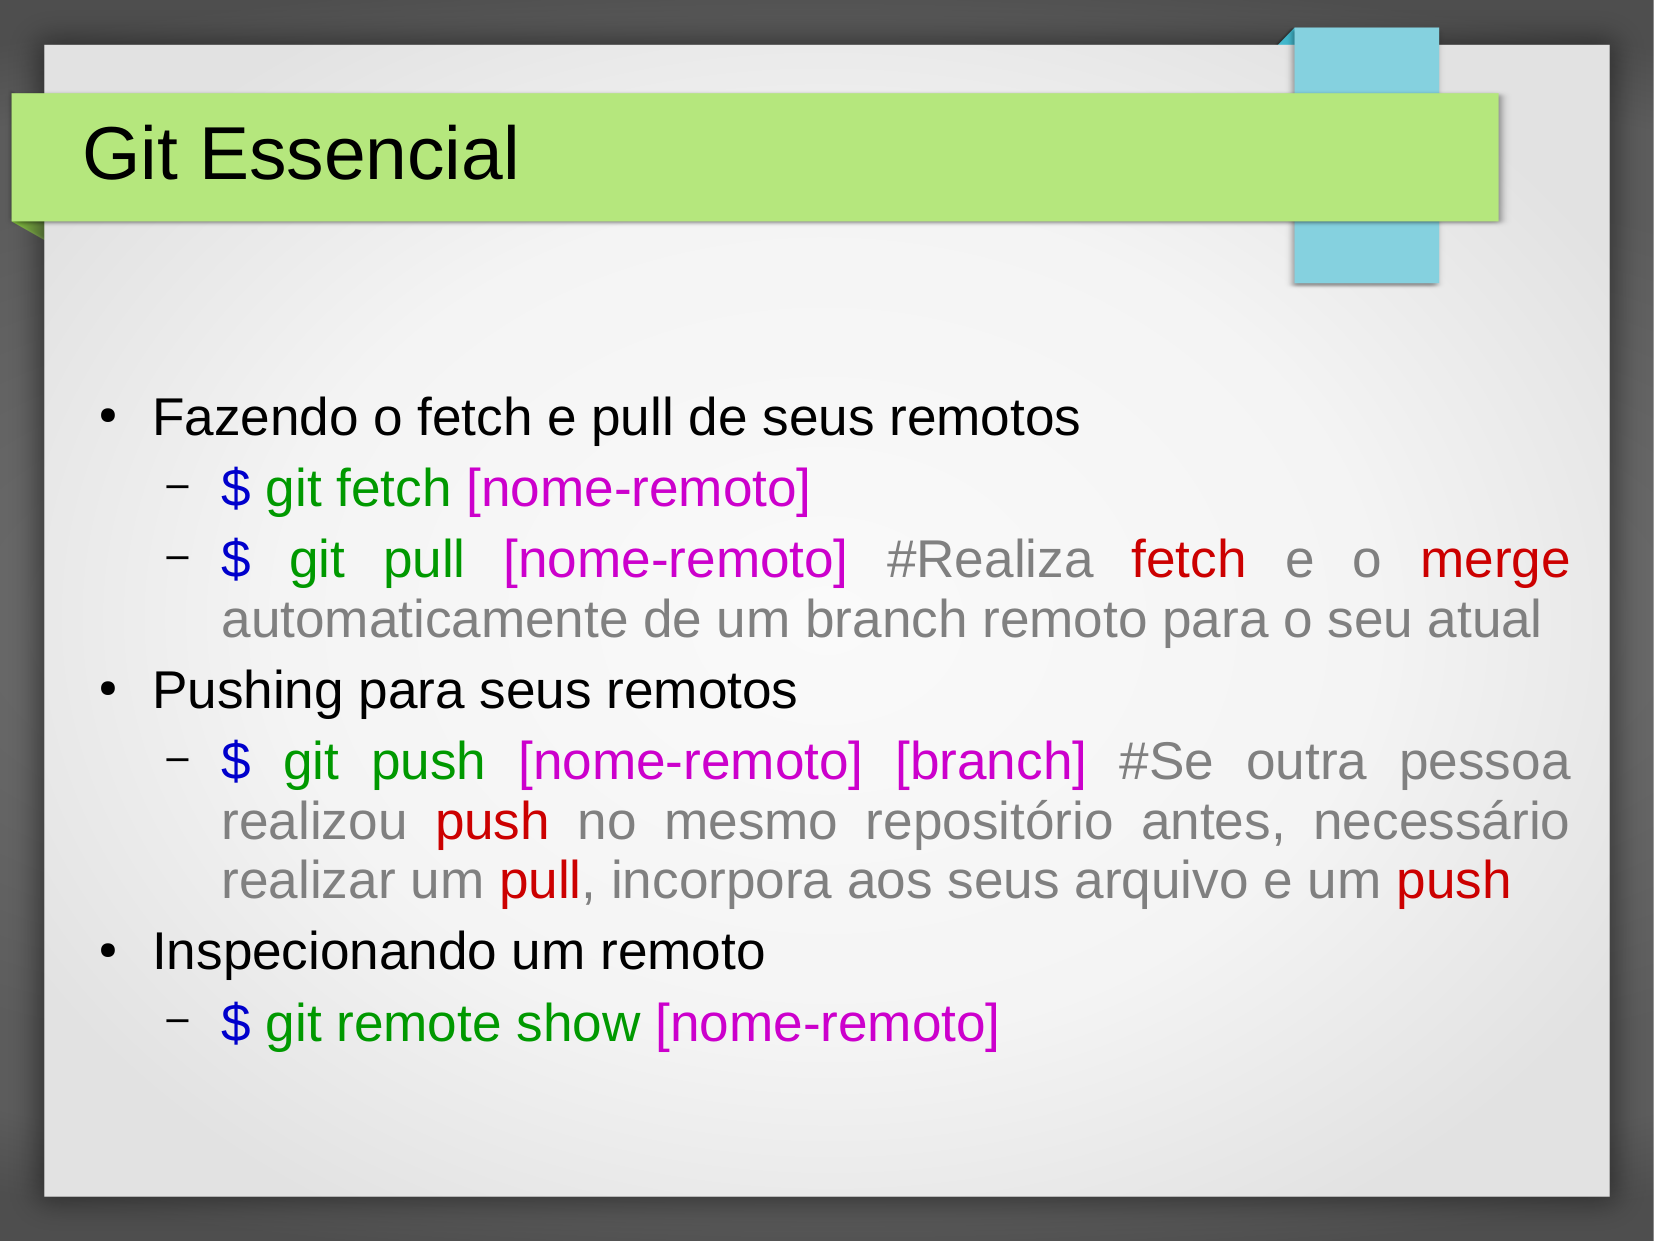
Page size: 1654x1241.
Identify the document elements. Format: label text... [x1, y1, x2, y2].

title Git Essencial [82, 94, 1264, 213]
picture [0, 0, 1654, 1241]
list Fazendo o fetch e pull de seus remotos $ git fetch [nome-remoto] $ git pull [nome-remoto] #Realiza fetch e o merge automaticamente de um branch remoto para o seu atual Pushing para seus remotos $ git push [nome-remoto] [branch] #Se outra pessoa realizou push no mesmo repositório antes, necessário realizar um pull, incorpora aos seus arquivo e um push Inspecionando um remoto $ git remote show [nome-remoto] [82, 360, 1571, 1080]
